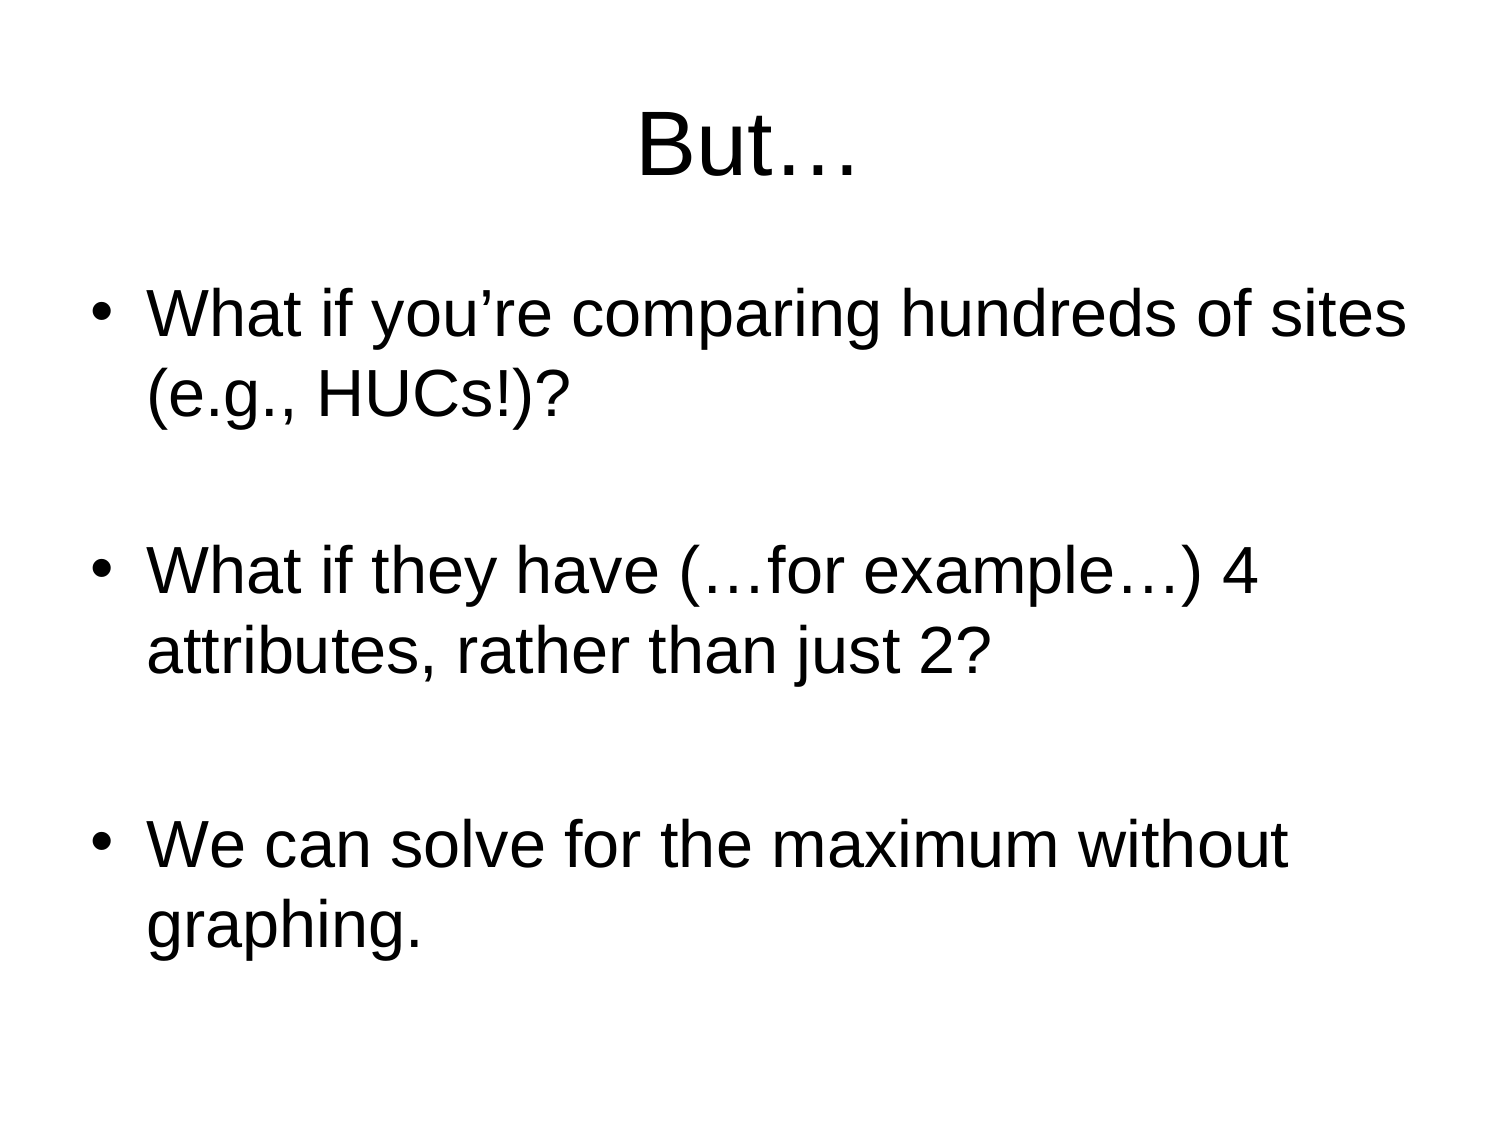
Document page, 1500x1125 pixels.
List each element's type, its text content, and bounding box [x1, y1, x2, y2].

title But… [75, 45, 1426, 233]
list What if you’re comparing hundreds of sites (e.g., HUCs!)? What if they have (…for example…) 4 attributes, rather than just 2? We can solve for the maximum without graphing. [75, 262, 1426, 1005]
